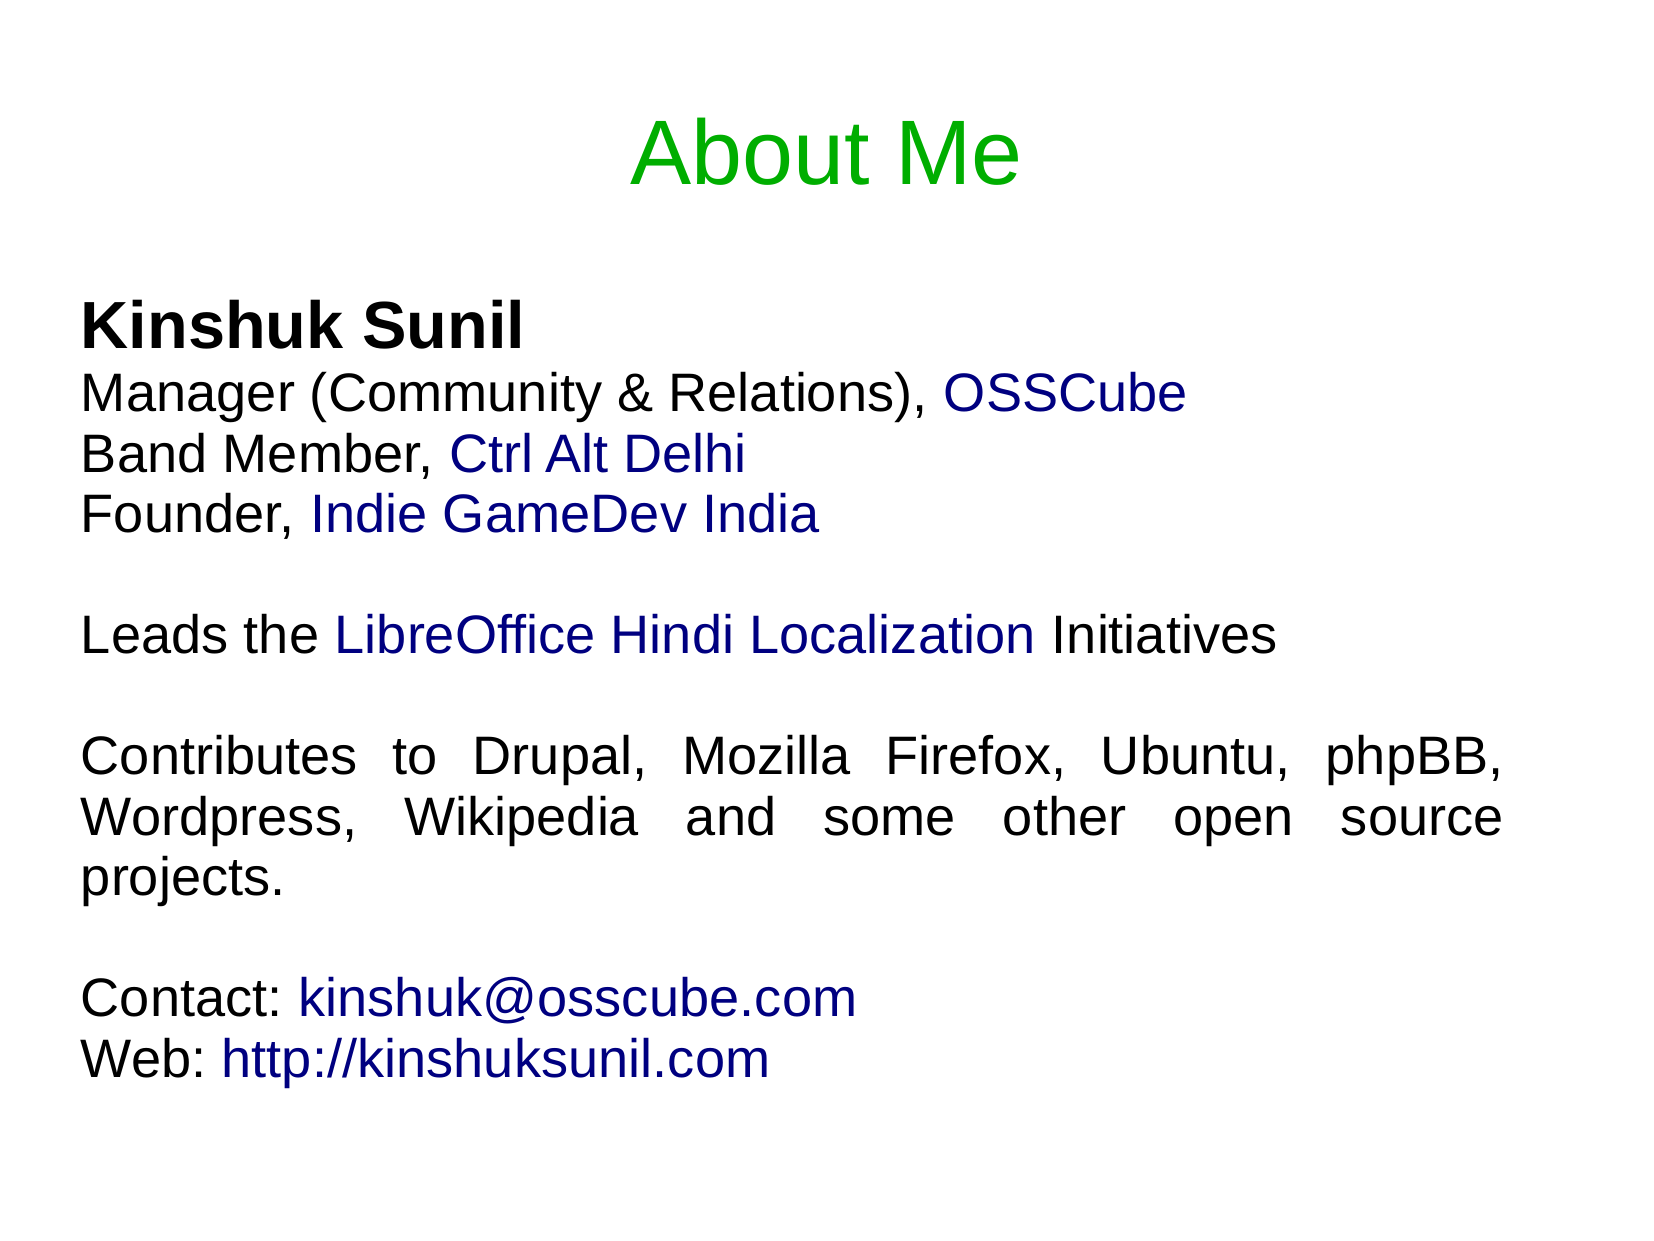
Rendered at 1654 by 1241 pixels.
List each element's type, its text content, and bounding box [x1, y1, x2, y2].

subtitle Kinshuk Sunil Manager (Community & Relations), OSSCube Band Member, Ctrl Alt Delhi Founder, Indie GameDev India Leads the LibreOffice Hindi Localization Initiatives Contributes to Drupal, Mozilla Firefox, Ubuntu, phpBB, Wordpress, Wikipedia and some other open source projects. Contact: kinshuk@osscube.com Web: http://kinshuksunil.com [80, 282, 1506, 1095]
title About Me [82, 49, 1571, 257]
